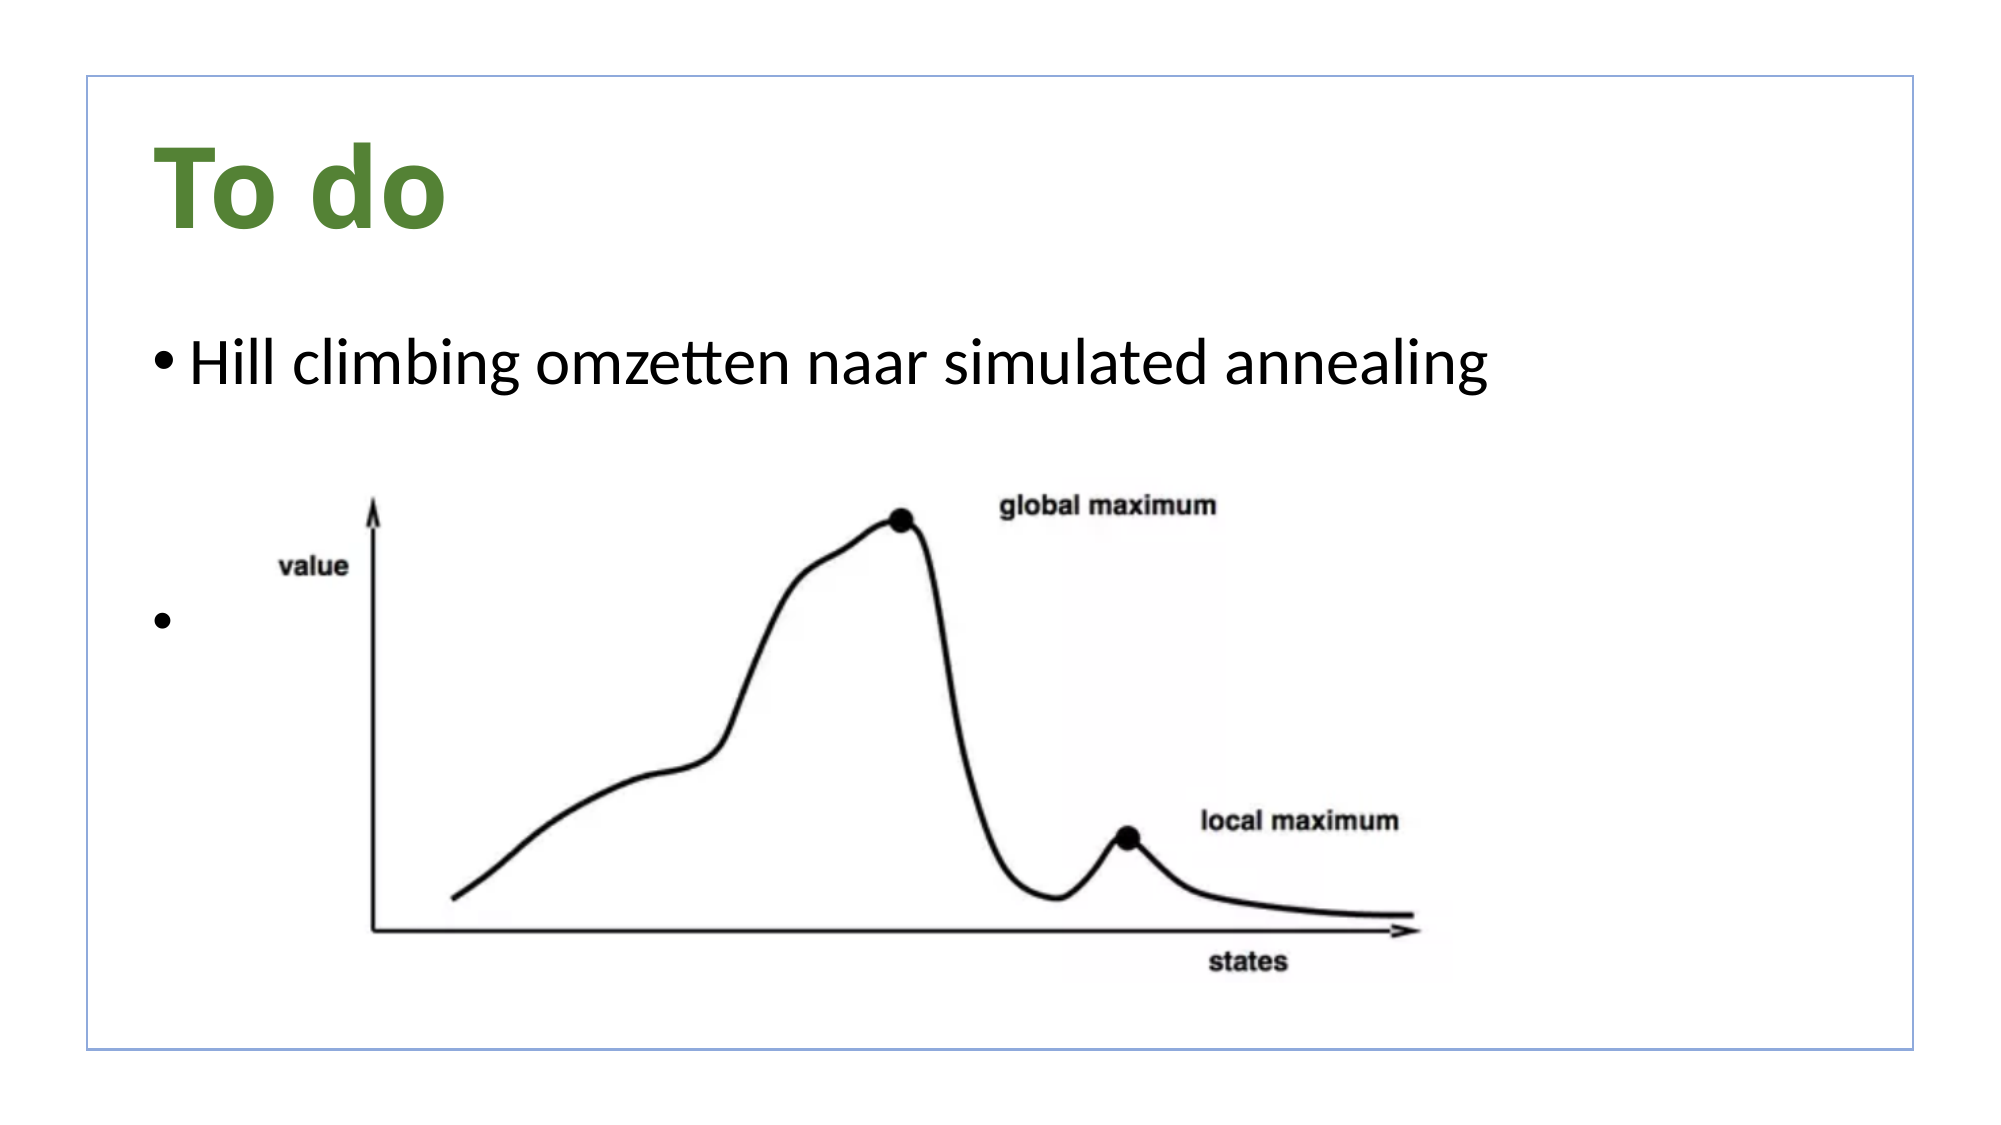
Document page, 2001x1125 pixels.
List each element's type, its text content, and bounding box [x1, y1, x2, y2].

list Hill climbing omzetten naar simulated annealing [137, 319, 1809, 1034]
title To do [137, 83, 1863, 302]
picture [254, 460, 1457, 983]
text_box [87, 76, 1913, 1049]
